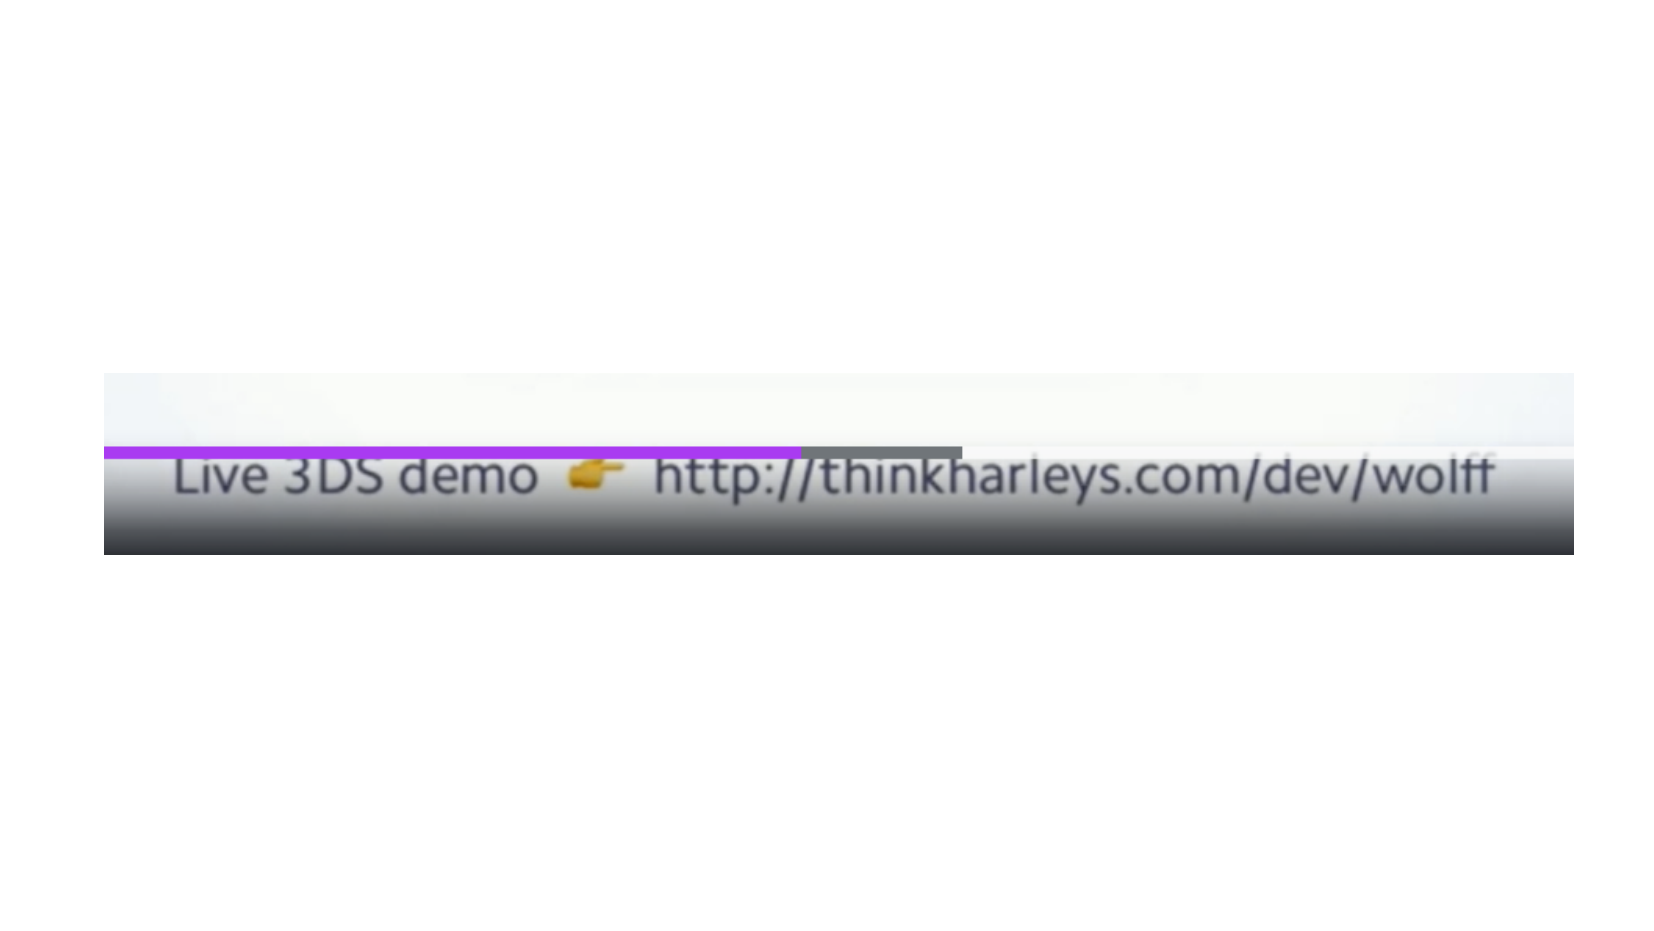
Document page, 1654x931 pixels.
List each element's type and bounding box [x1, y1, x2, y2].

picture [104, 373, 1574, 555]
